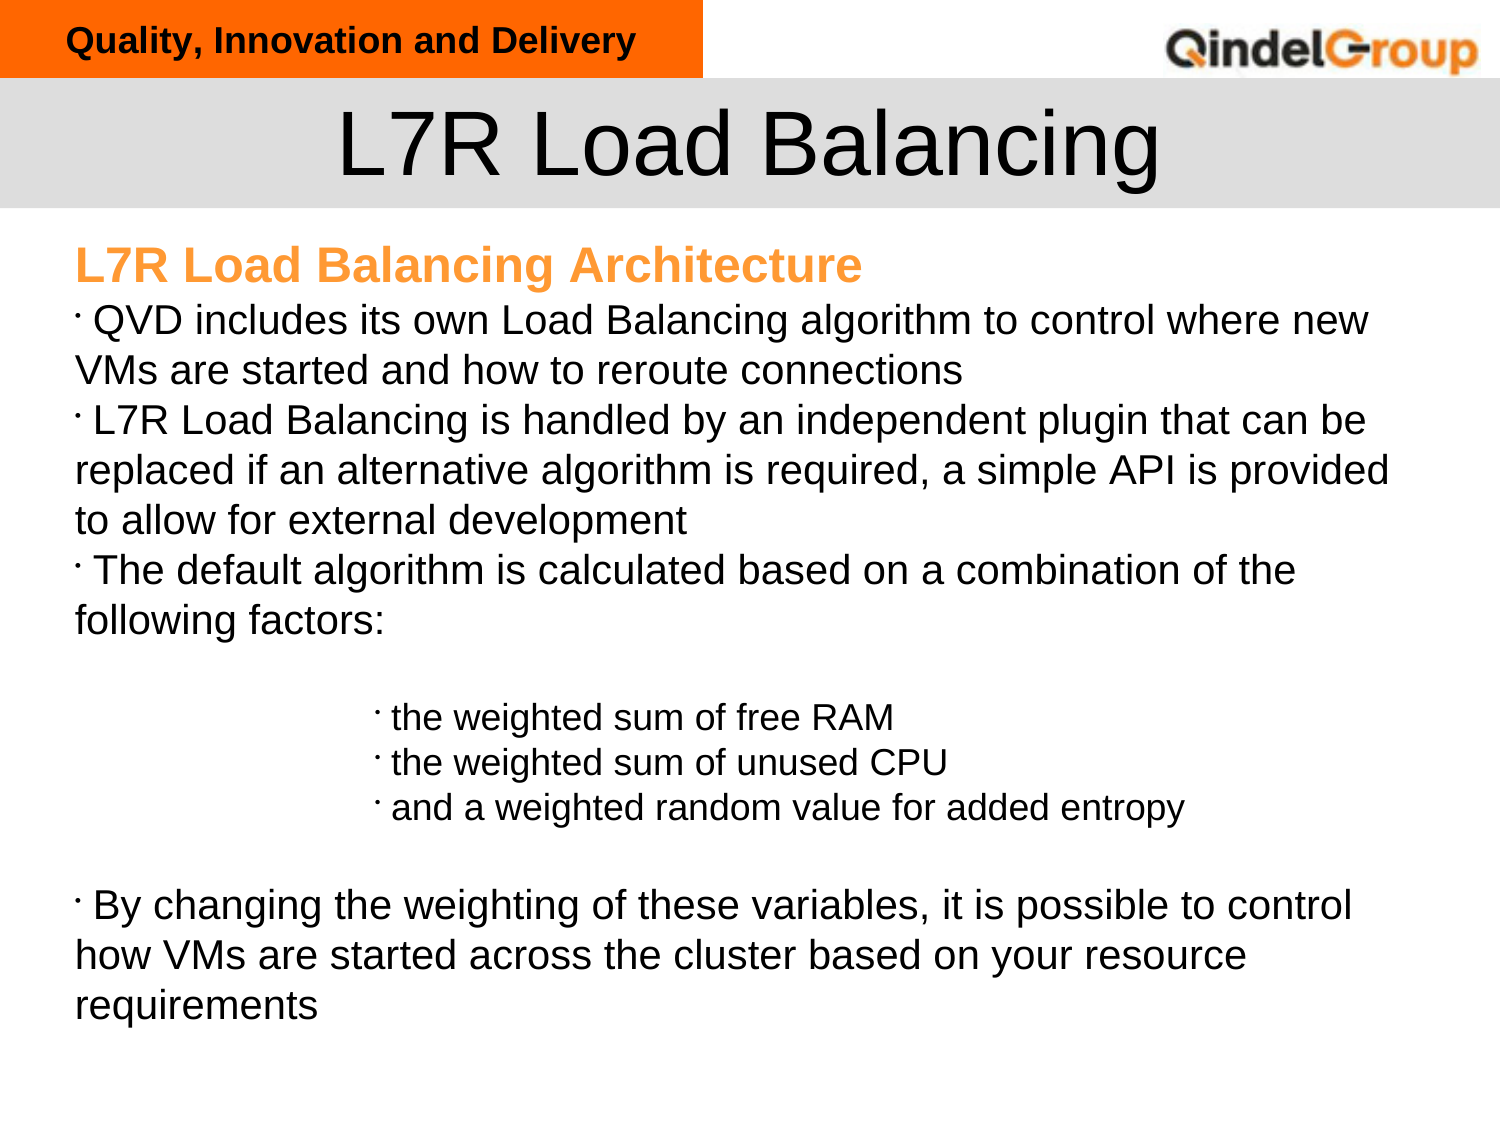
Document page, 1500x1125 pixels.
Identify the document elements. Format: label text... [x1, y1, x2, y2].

text_box L7R Load Balancing Architecture QVD includes its own Load Balancing algorithm to control where new VMs are started and how to reroute connections L7R Load Balancing is handled by an independent plugin that can be replaced if an alternative algorithm is required, a simple API is provided to allow for external development The default algorithm is calculated based on a combination of the following factors: the weighted sum of free RAM the weighted sum of unused CPU and a weighted random value for added entropy By changing the weighting of these variables, it is possible to control how VMs are started across the cluster based on your resource requirements [60, 224, 1426, 1036]
title L7R Load Balancing [75, 45, 1426, 224]
picture [1163, 23, 1481, 78]
